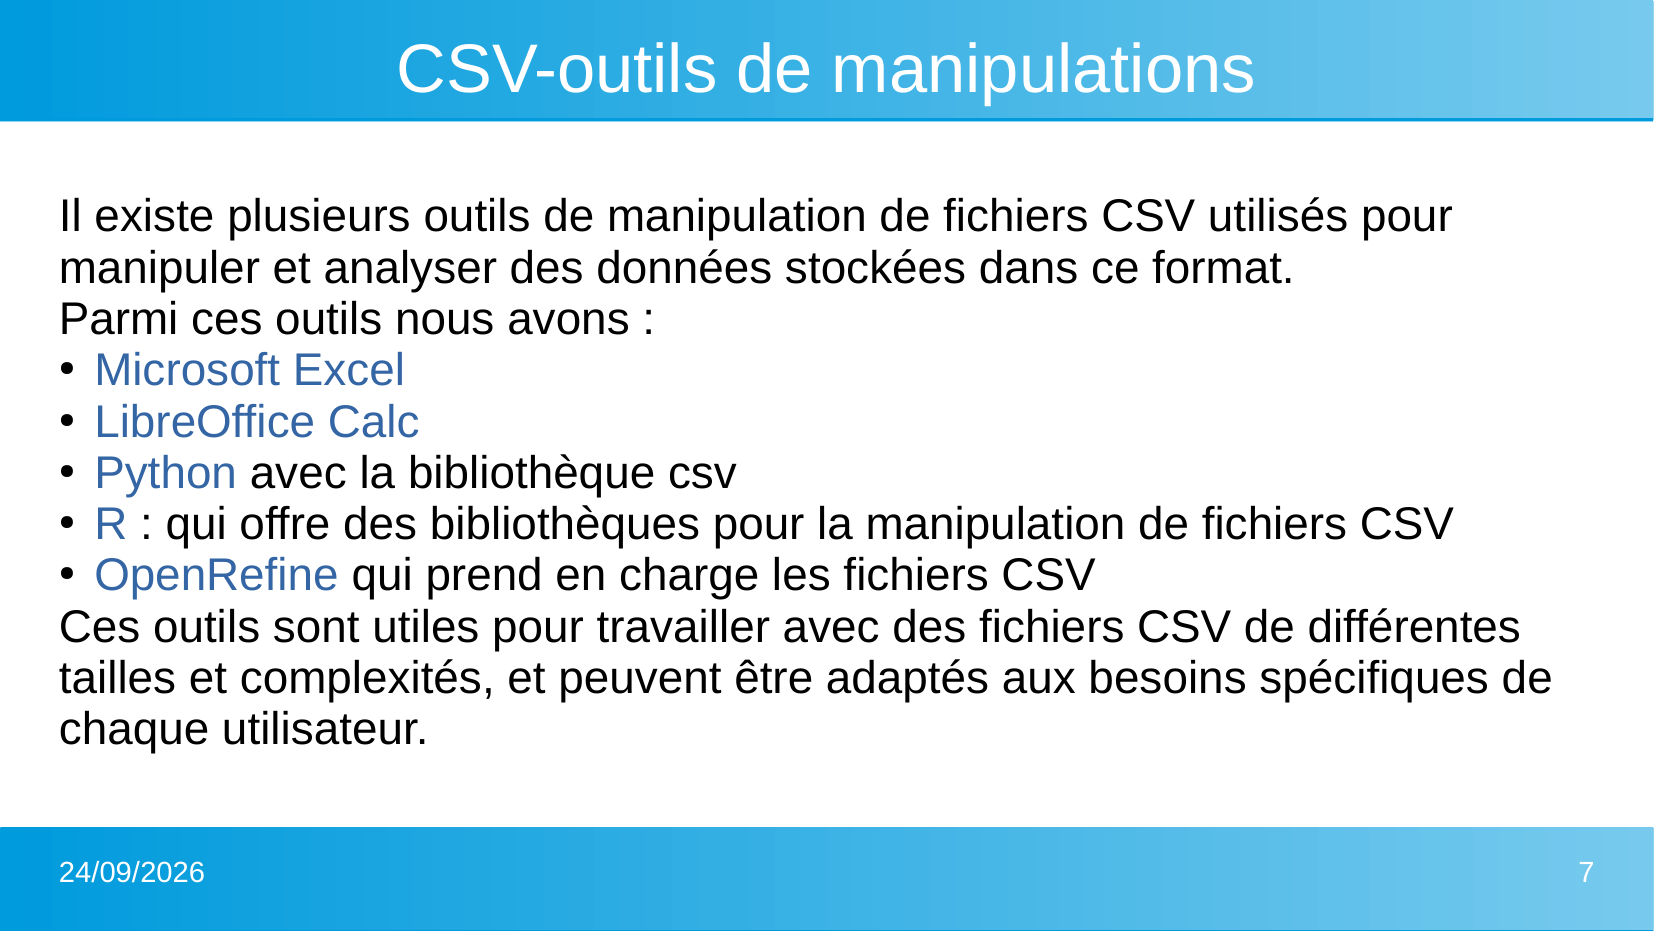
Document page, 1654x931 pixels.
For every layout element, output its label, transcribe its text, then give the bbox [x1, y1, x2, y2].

subtitle Il existe plusieurs outils de manipulation de fichiers CSV utilisés pour manipuler et analyser des données stockées dans ce format. Parmi ces outils nous avons : Microsoft Excel LibreOffice Calc Python avec la bibliothèque csv R : qui offre des bibliothèques pour la manipulation de fichiers CSV OpenRefine qui prend en charge les fichiers CSV Ces outils sont utiles pour travailler avec des fichiers CSV de différentes tailles et complexités, et peuvent être adaptés aux besoins spécifiques de chaque utilisateur. [58, 177, 1595, 768]
title CSV-outils de manipulations [58, 29, 1595, 108]
